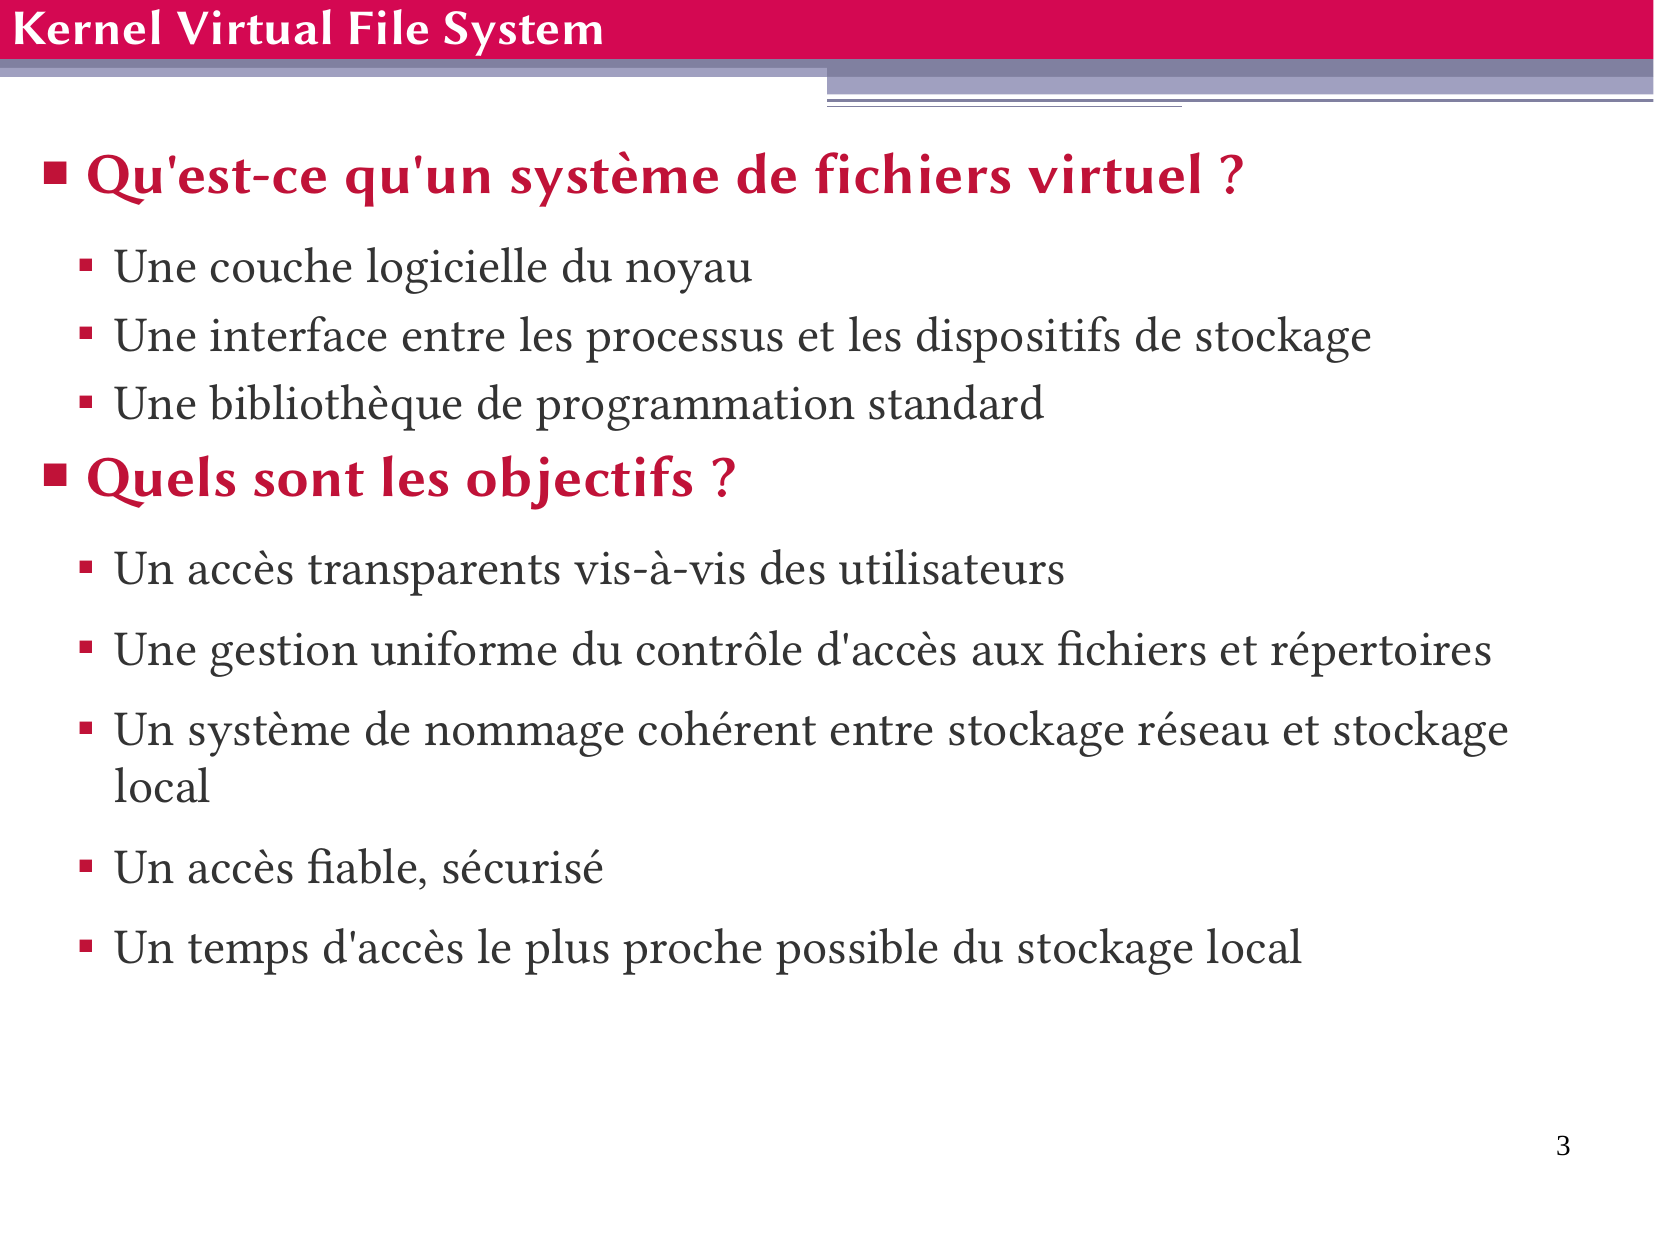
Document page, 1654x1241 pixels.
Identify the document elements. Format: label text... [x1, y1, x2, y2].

list Kernel Virtual File System [11, 0, 751, 58]
text_box [0, 0, 1654, 136]
list Qu'est-ce qu'un système de fichiers virtuel ? Une couche logicielle du noyau Une interface entre les processus et les dispositifs de stockage Une bibliothèque de programmation standard Quels sont les objectifs ? Un accès transparents vis-à-vis des utilisateurs Une gestion uniforme du contrôle d'accès aux fichiers et répertoires Un système de nommage cohérent entre stockage réseau et stockage local Un accès fiable, sécurisé Un temps d'accès le plus proche possible du stockage local [44, 141, 1611, 1211]
